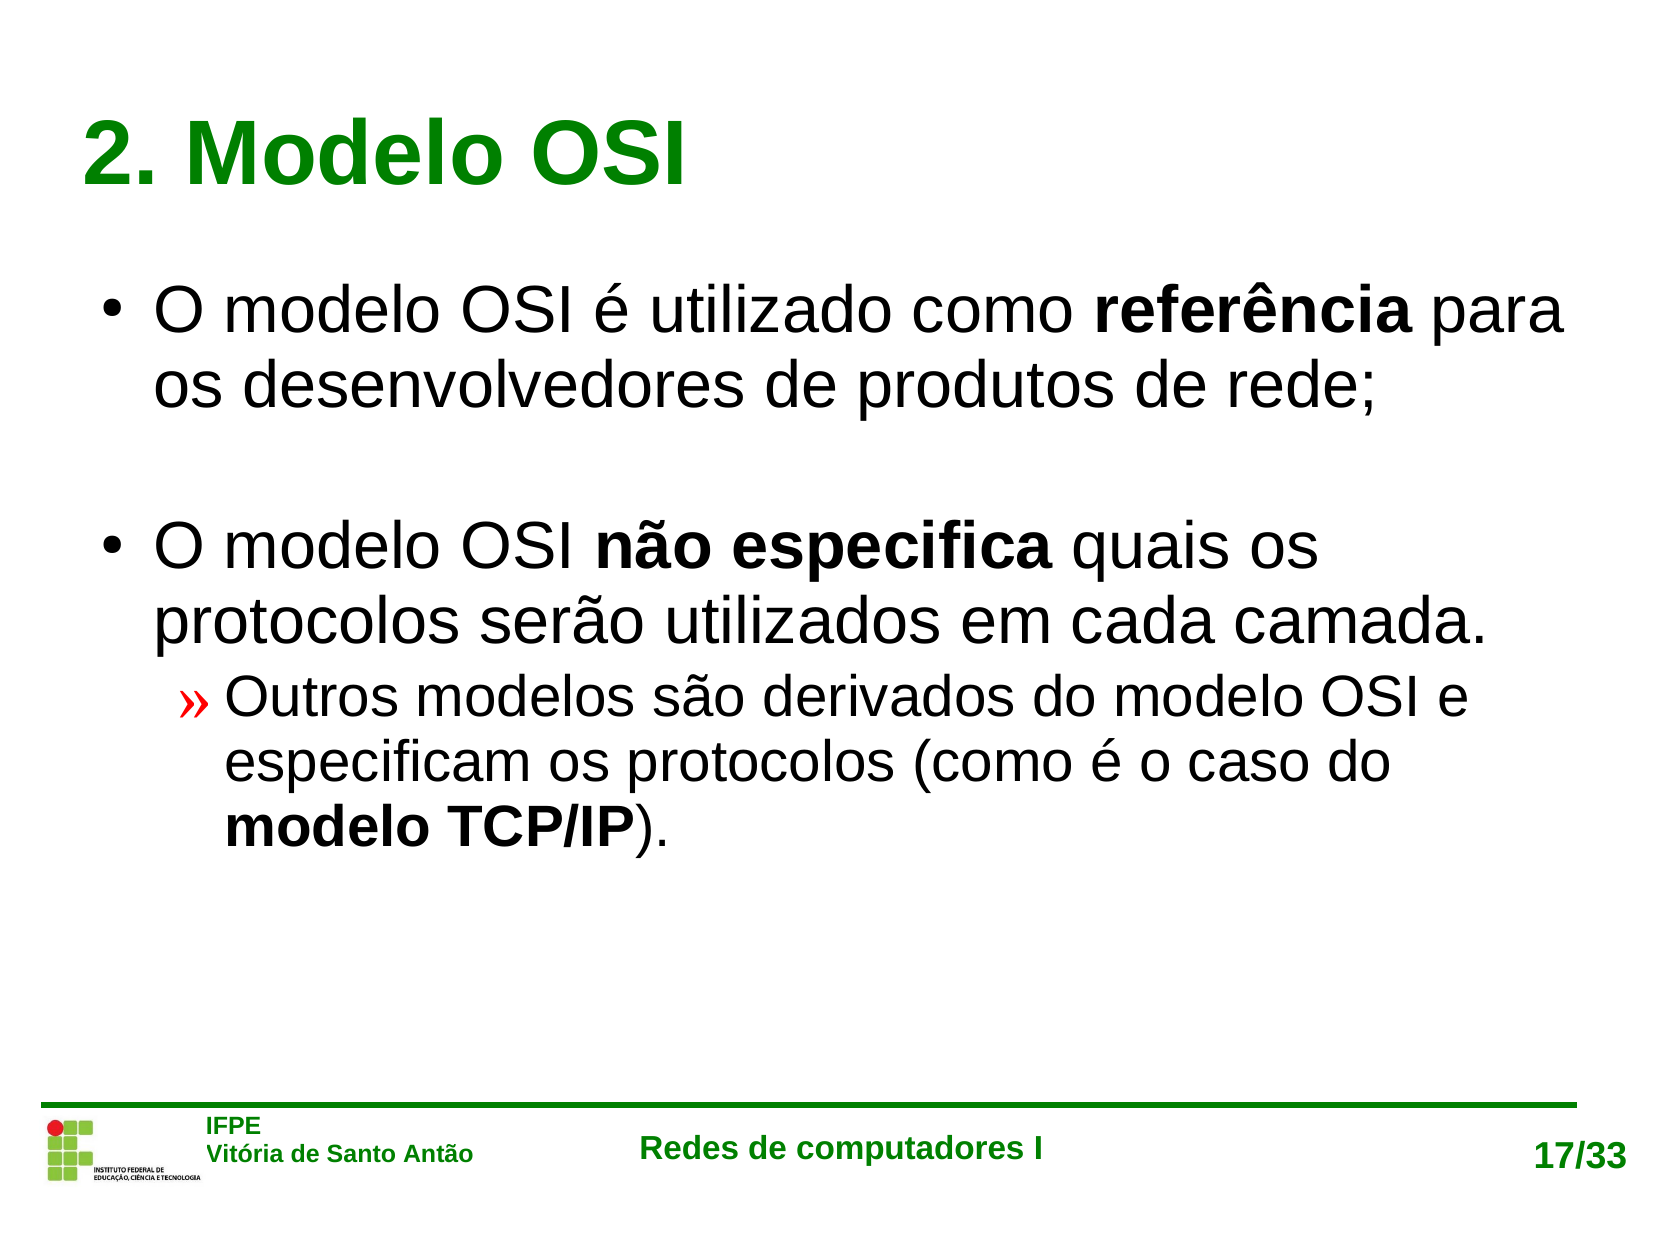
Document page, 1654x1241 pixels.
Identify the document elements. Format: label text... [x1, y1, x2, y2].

picture [39, 1111, 207, 1191]
list O modelo OSI é utilizado como referência para os desenvolvedores de produtos de rede; O modelo OSI não especifica quais os protocolos serão utilizados em cada camada. Outros modelos são derivados do modelo OSI e especificam os protocolos (como é o caso do modelo TCP/IP). [82, 272, 1571, 1091]
title 2. Modelo OSI [82, 49, 1571, 257]
